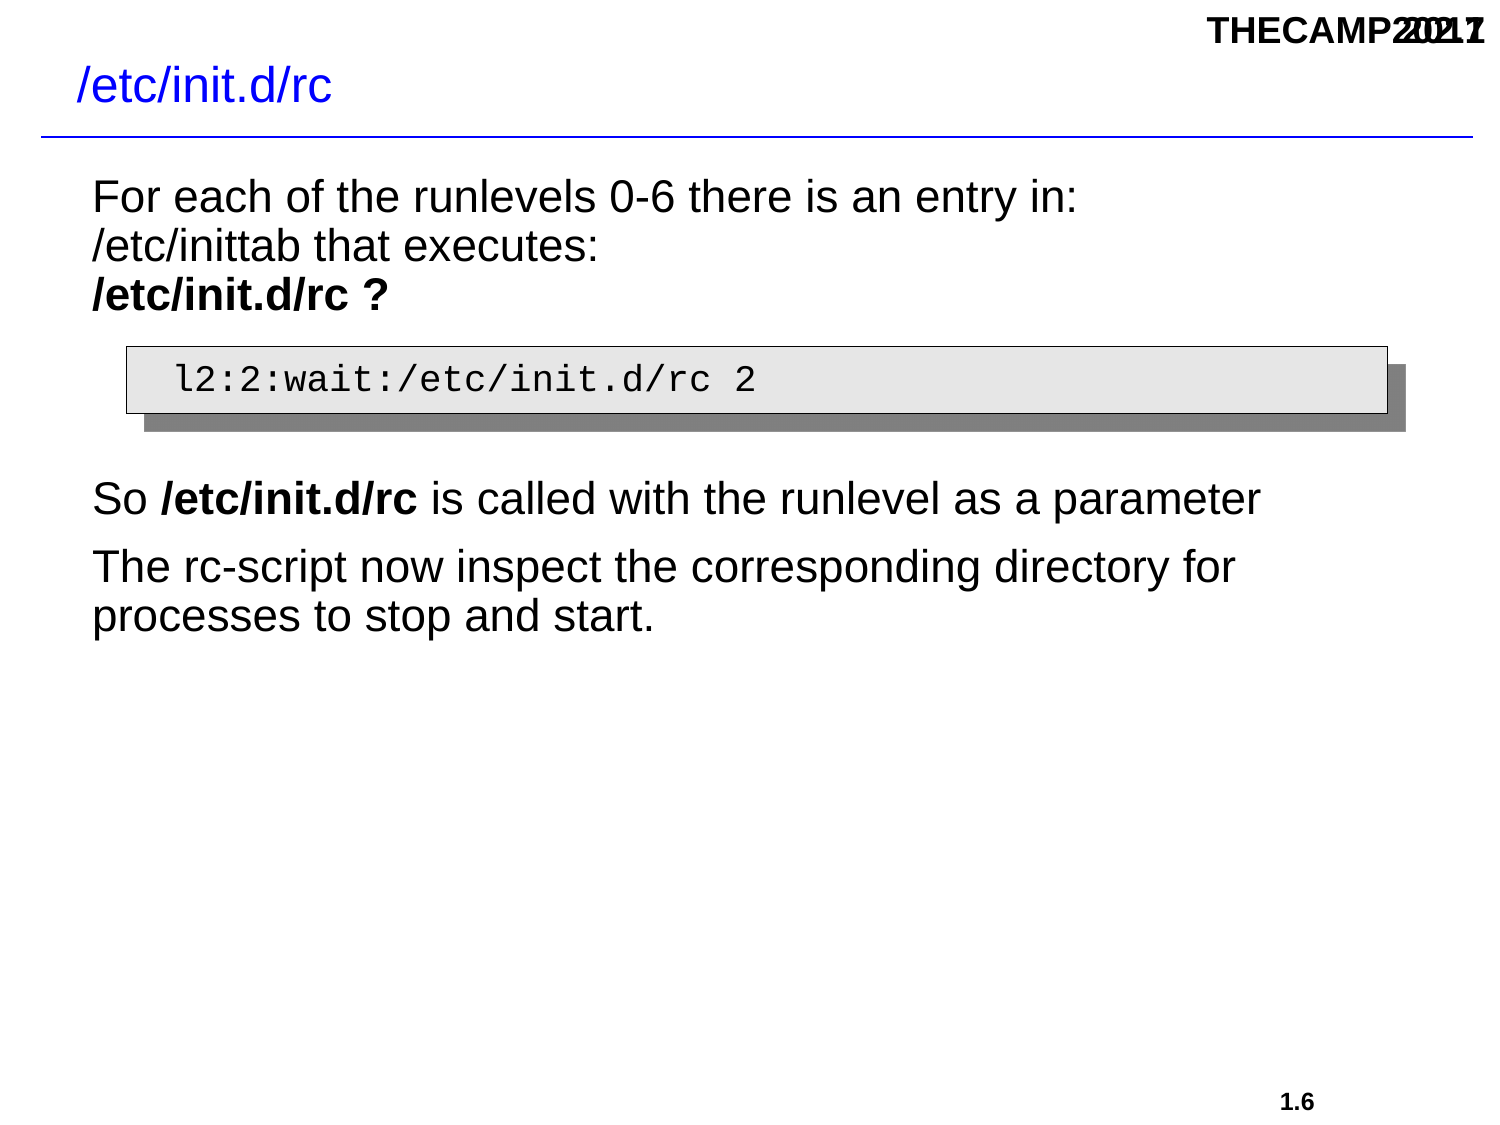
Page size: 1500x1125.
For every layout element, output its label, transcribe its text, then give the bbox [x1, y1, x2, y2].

title /etc/init.d/rc [76, 39, 1424, 126]
text_box 202.1 [1350, 0, 1500, 60]
text_box l2:2:wait:/etc/init.d/rc 2 [126, 346, 1388, 414]
list For each of the runlevels 0-6 there is an entry in: /etc/inittab that executes: /etc/init.d/rc ? So /etc/init.d/rc is called with the runlevel as a parameter The rc-script now inspect the corresponding directory for processes to stop and start. [92, 172, 1447, 965]
